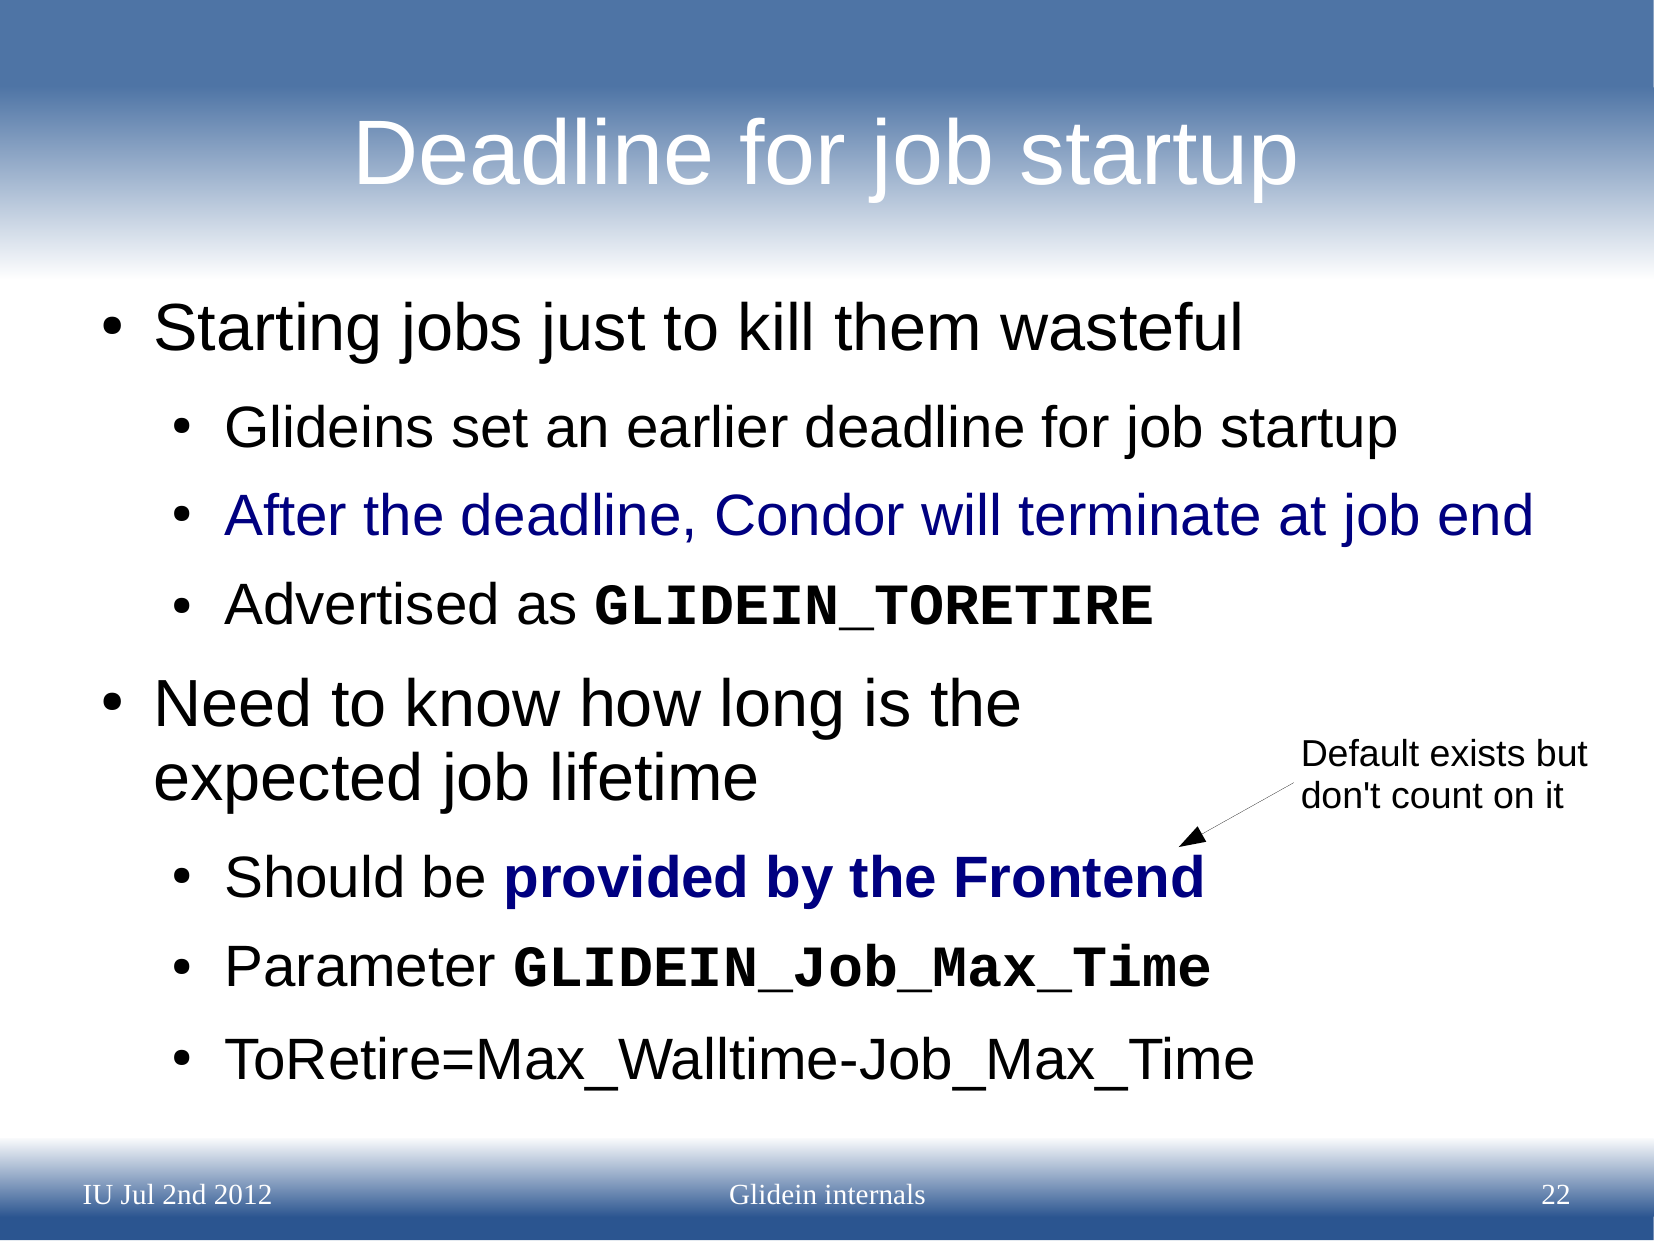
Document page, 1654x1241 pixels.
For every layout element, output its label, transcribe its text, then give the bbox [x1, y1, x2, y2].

title Deadline for job startup [82, 56, 1571, 250]
text_box Default exists but don't count on it [1285, 725, 1614, 825]
list Starting jobs just to kill them wasteful Glideins set an earlier deadline for job startup After the deadline, Condor will terminate at job end Advertised as GLIDEIN_TORETIRE Need to know how long is the expected job lifetime Should be provided by the Frontend Parameter GLIDEIN_Job_Max_Time ToRetire=Max_Walltime-Job_Max_Time [82, 290, 1571, 1109]
